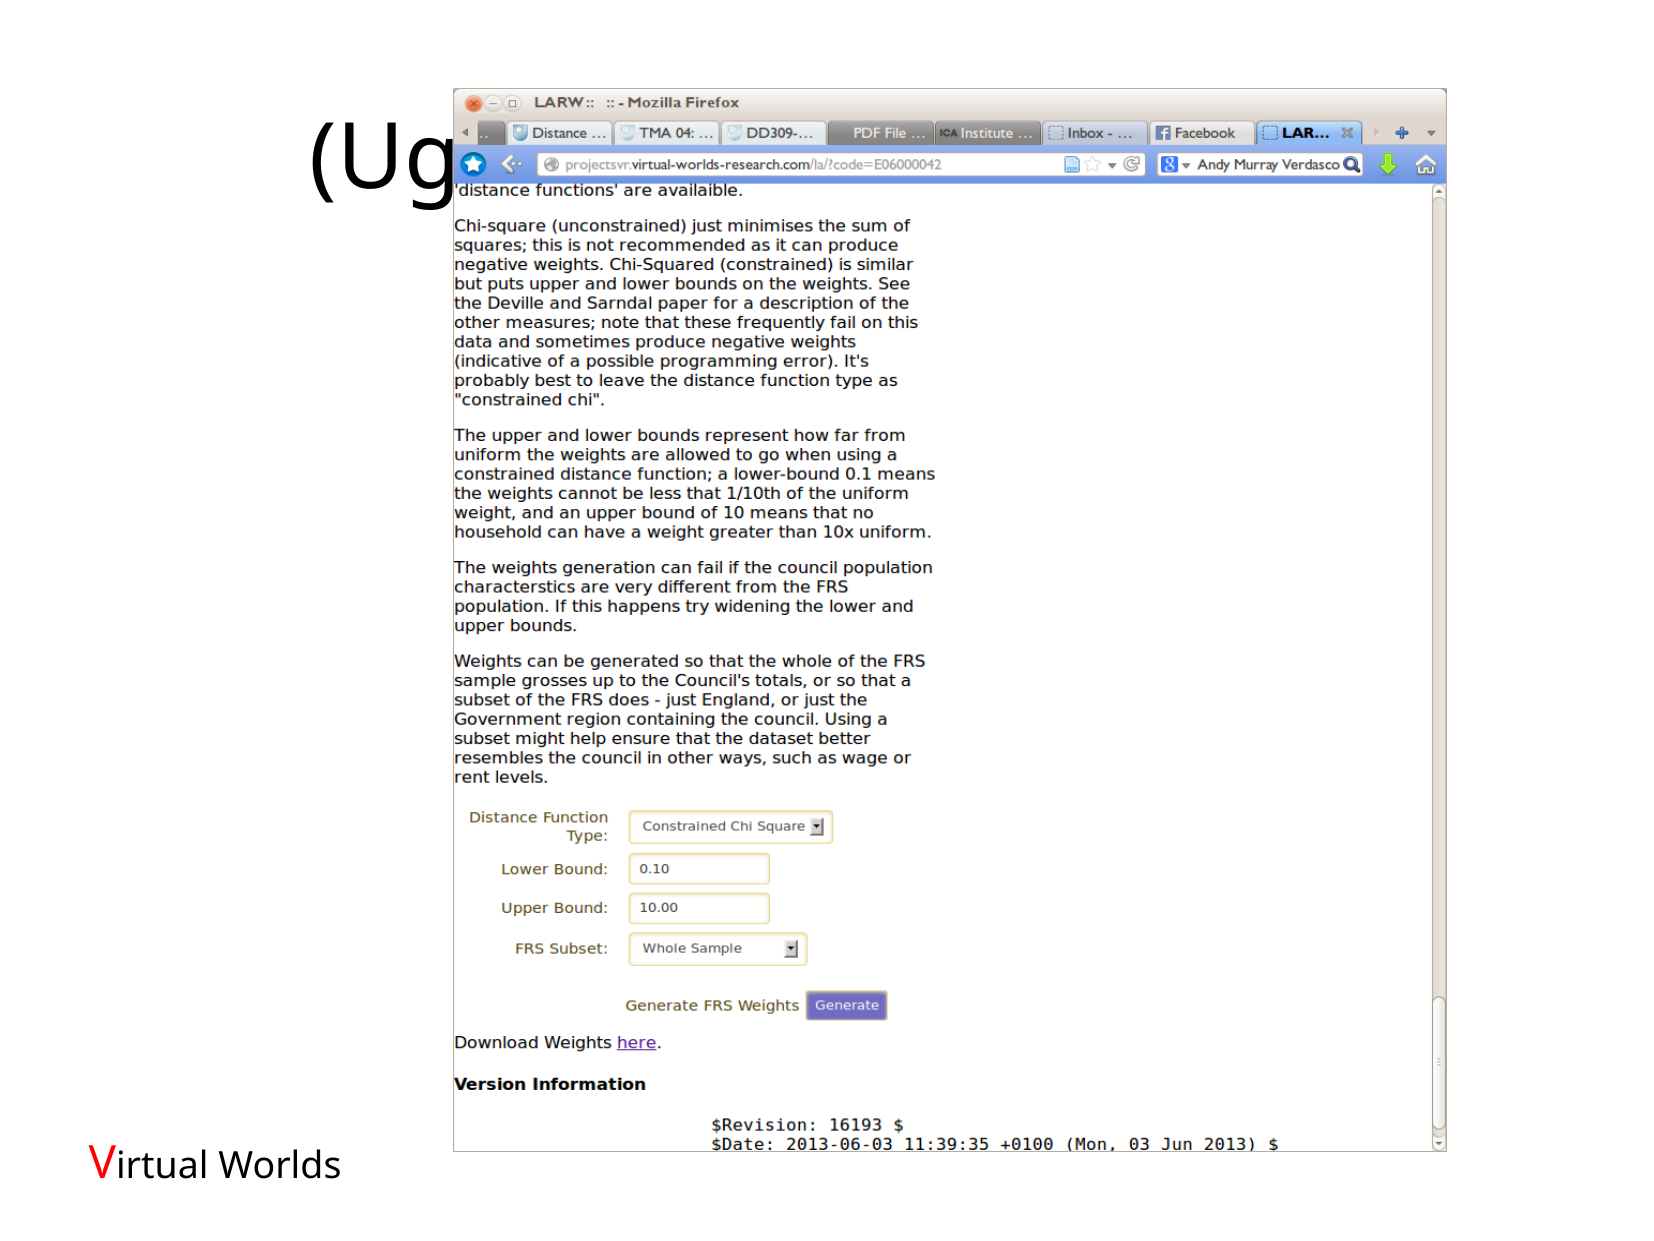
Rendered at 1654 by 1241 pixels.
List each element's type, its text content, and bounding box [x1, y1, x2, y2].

picture [453, 88, 1447, 1152]
title (Ugly!) User Interface [82, 49, 1571, 257]
